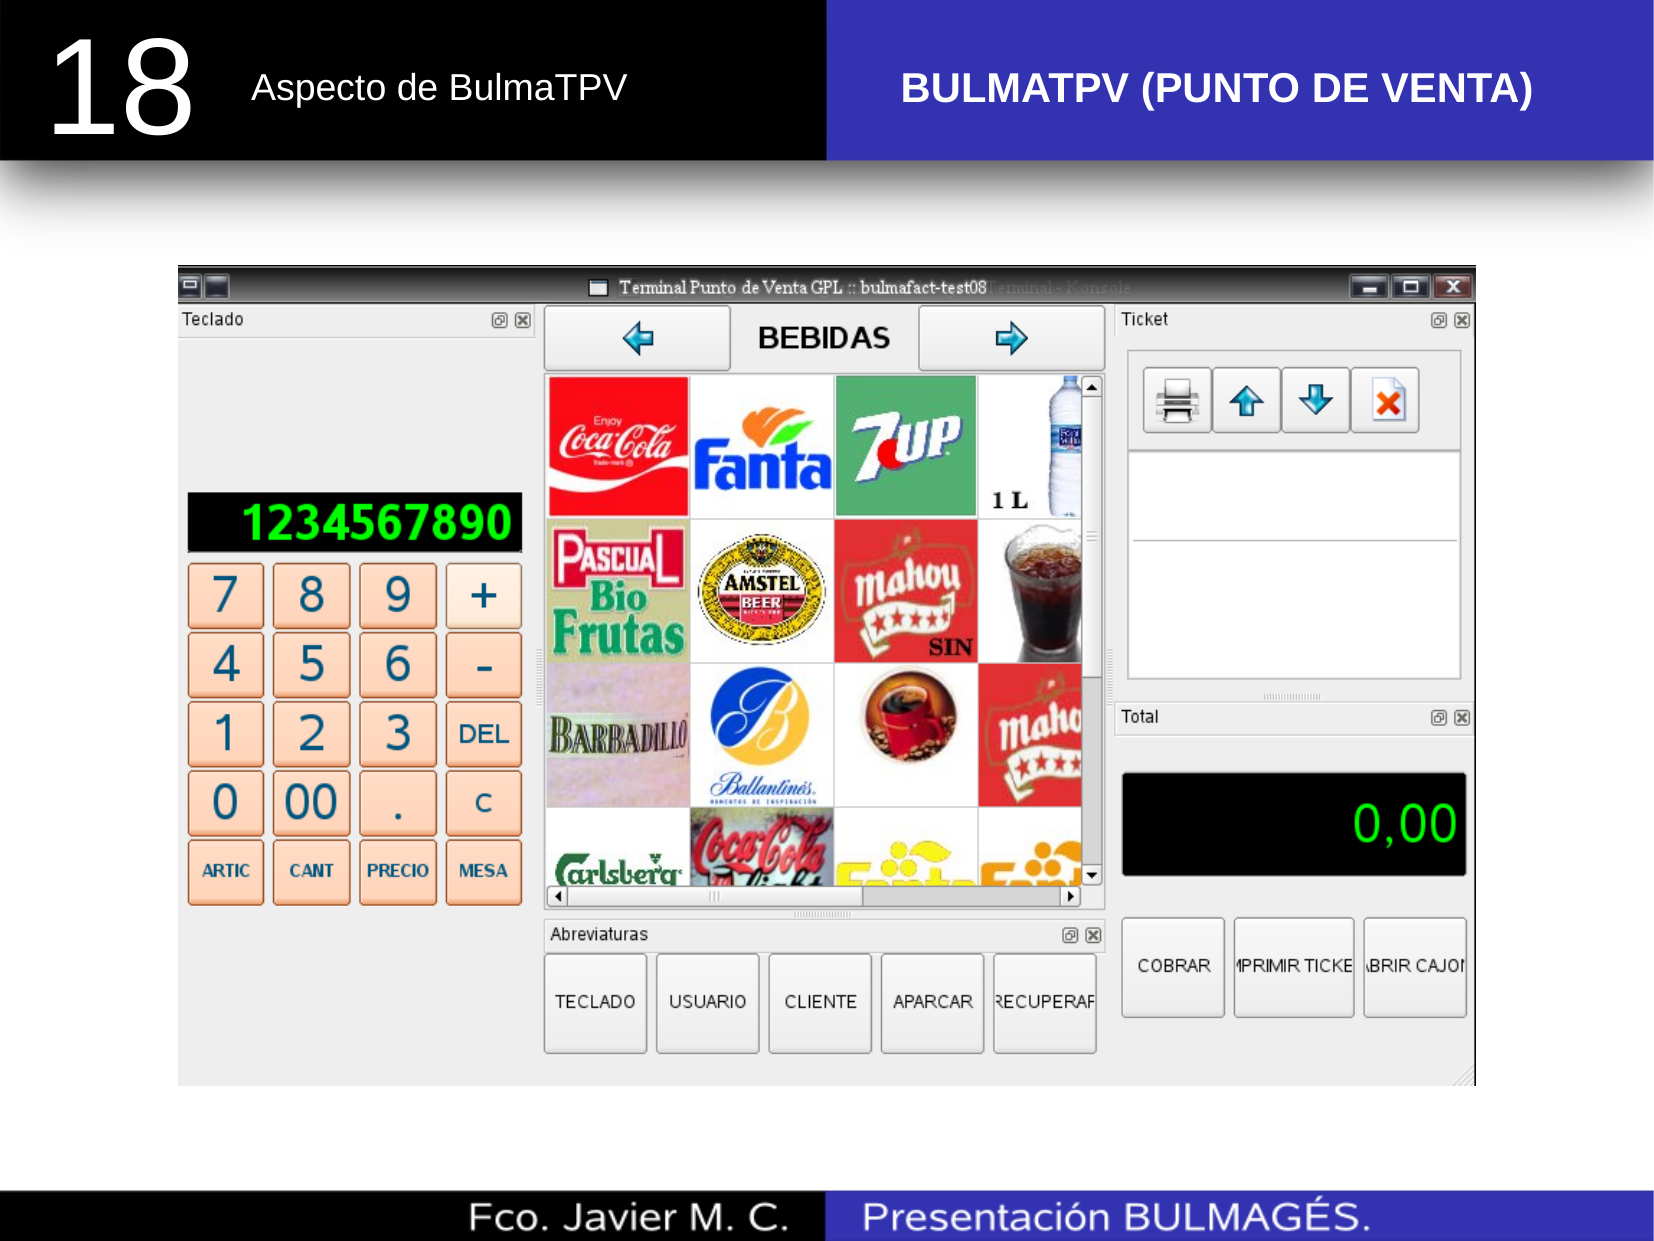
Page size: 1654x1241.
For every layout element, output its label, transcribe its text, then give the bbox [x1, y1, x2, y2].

text_box Aspecto de BulmaTPV [236, 59, 798, 148]
text_box BULMATPV (PUNTO DE VENTA) [885, 56, 1595, 119]
text_box <número>. [29, 2, 237, 325]
picture [0, 0, 1654, 1241]
